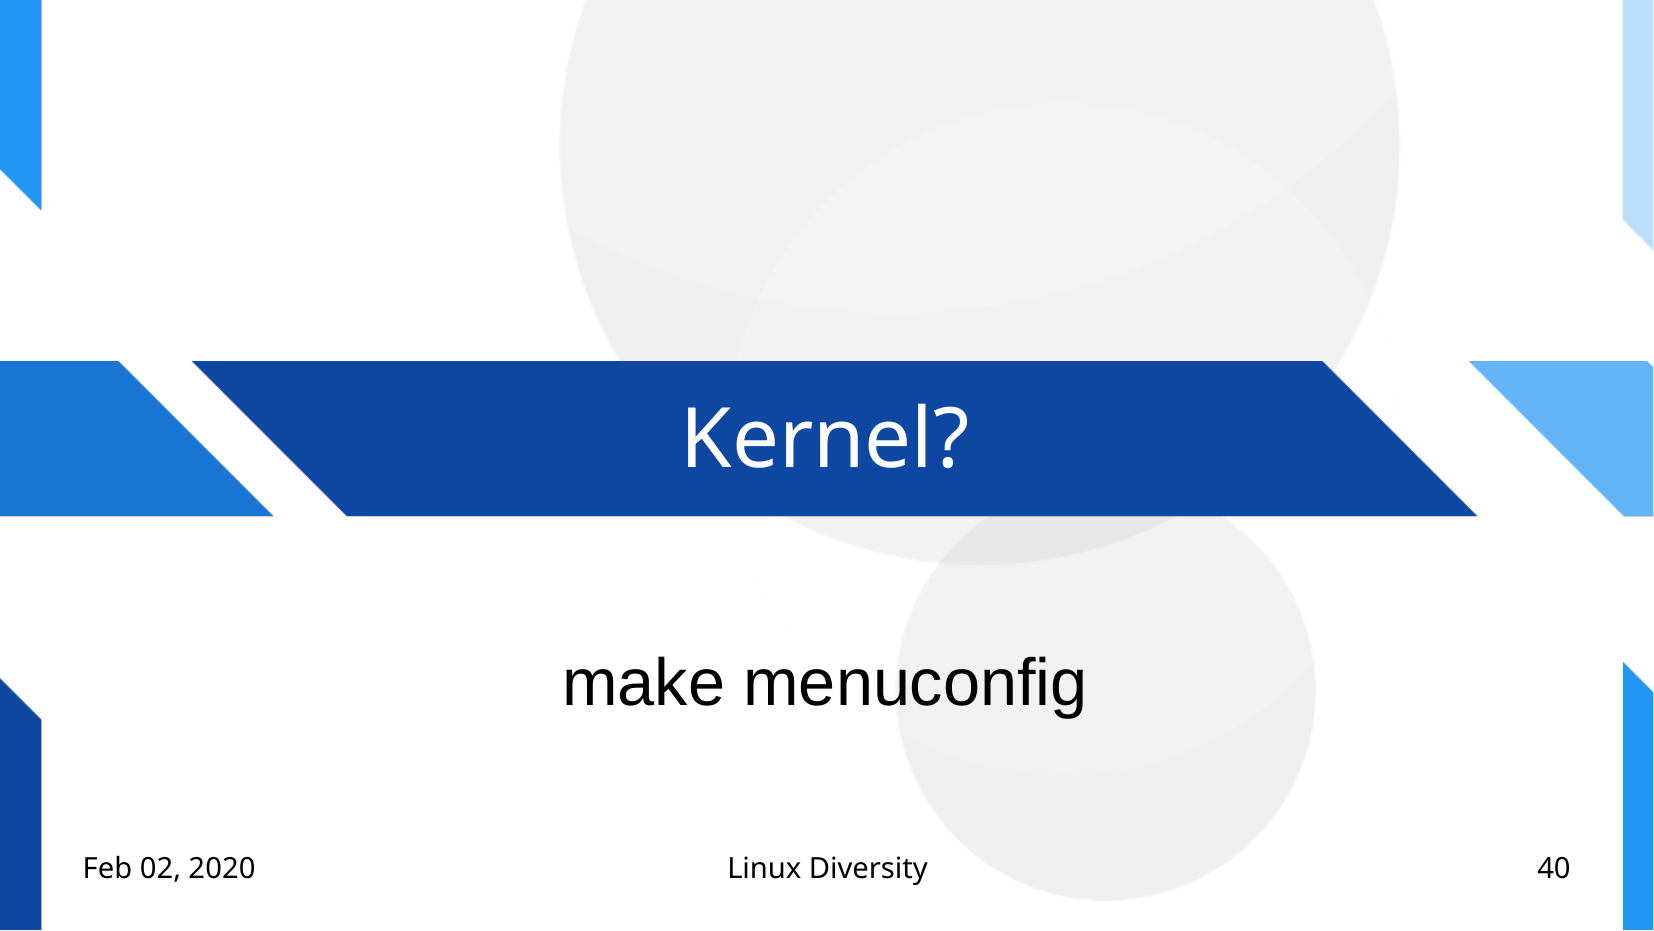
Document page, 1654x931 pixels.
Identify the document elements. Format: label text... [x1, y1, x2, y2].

subtitle make menuconfig [82, 540, 1568, 826]
title Kernel? [82, 360, 1568, 511]
picture [0, 0, 1654, 930]
